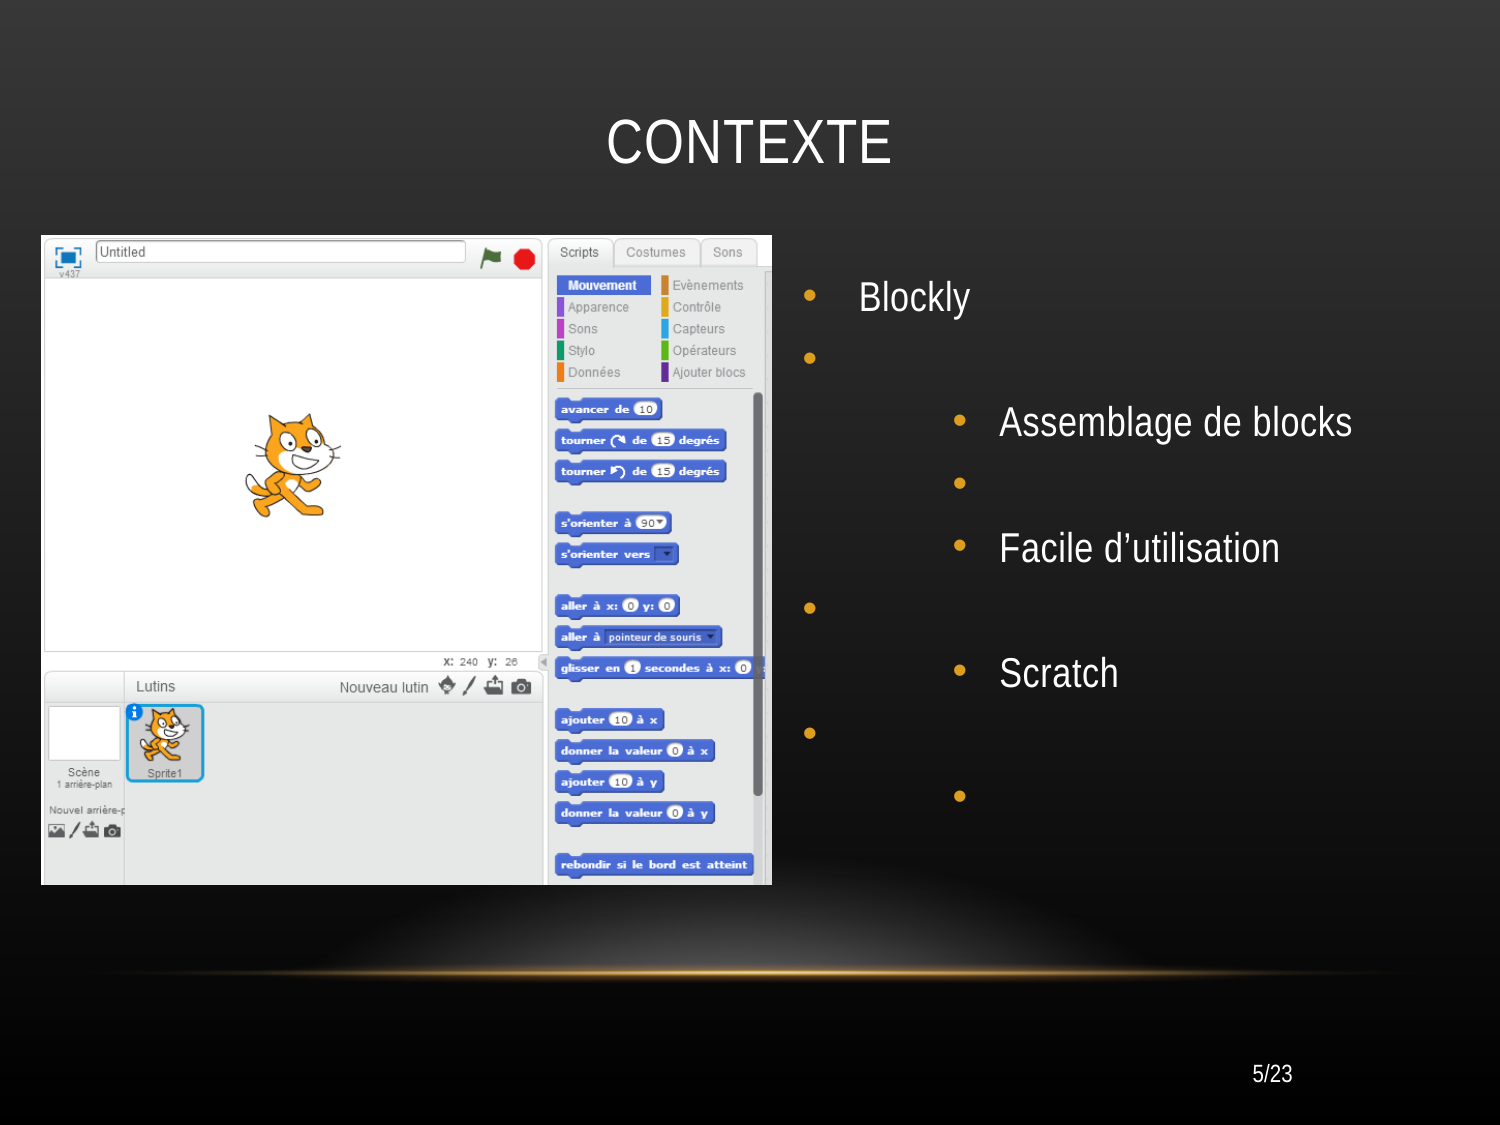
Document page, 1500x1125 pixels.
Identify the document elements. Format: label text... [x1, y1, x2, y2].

picture [41, 235, 772, 885]
text_box 4/23 [1237, 1042, 1401, 1103]
title Contexte [99, 45, 1400, 233]
list Blockly Assemblage de blocks Facile d’utilisation Scratch [787, 262, 1401, 938]
